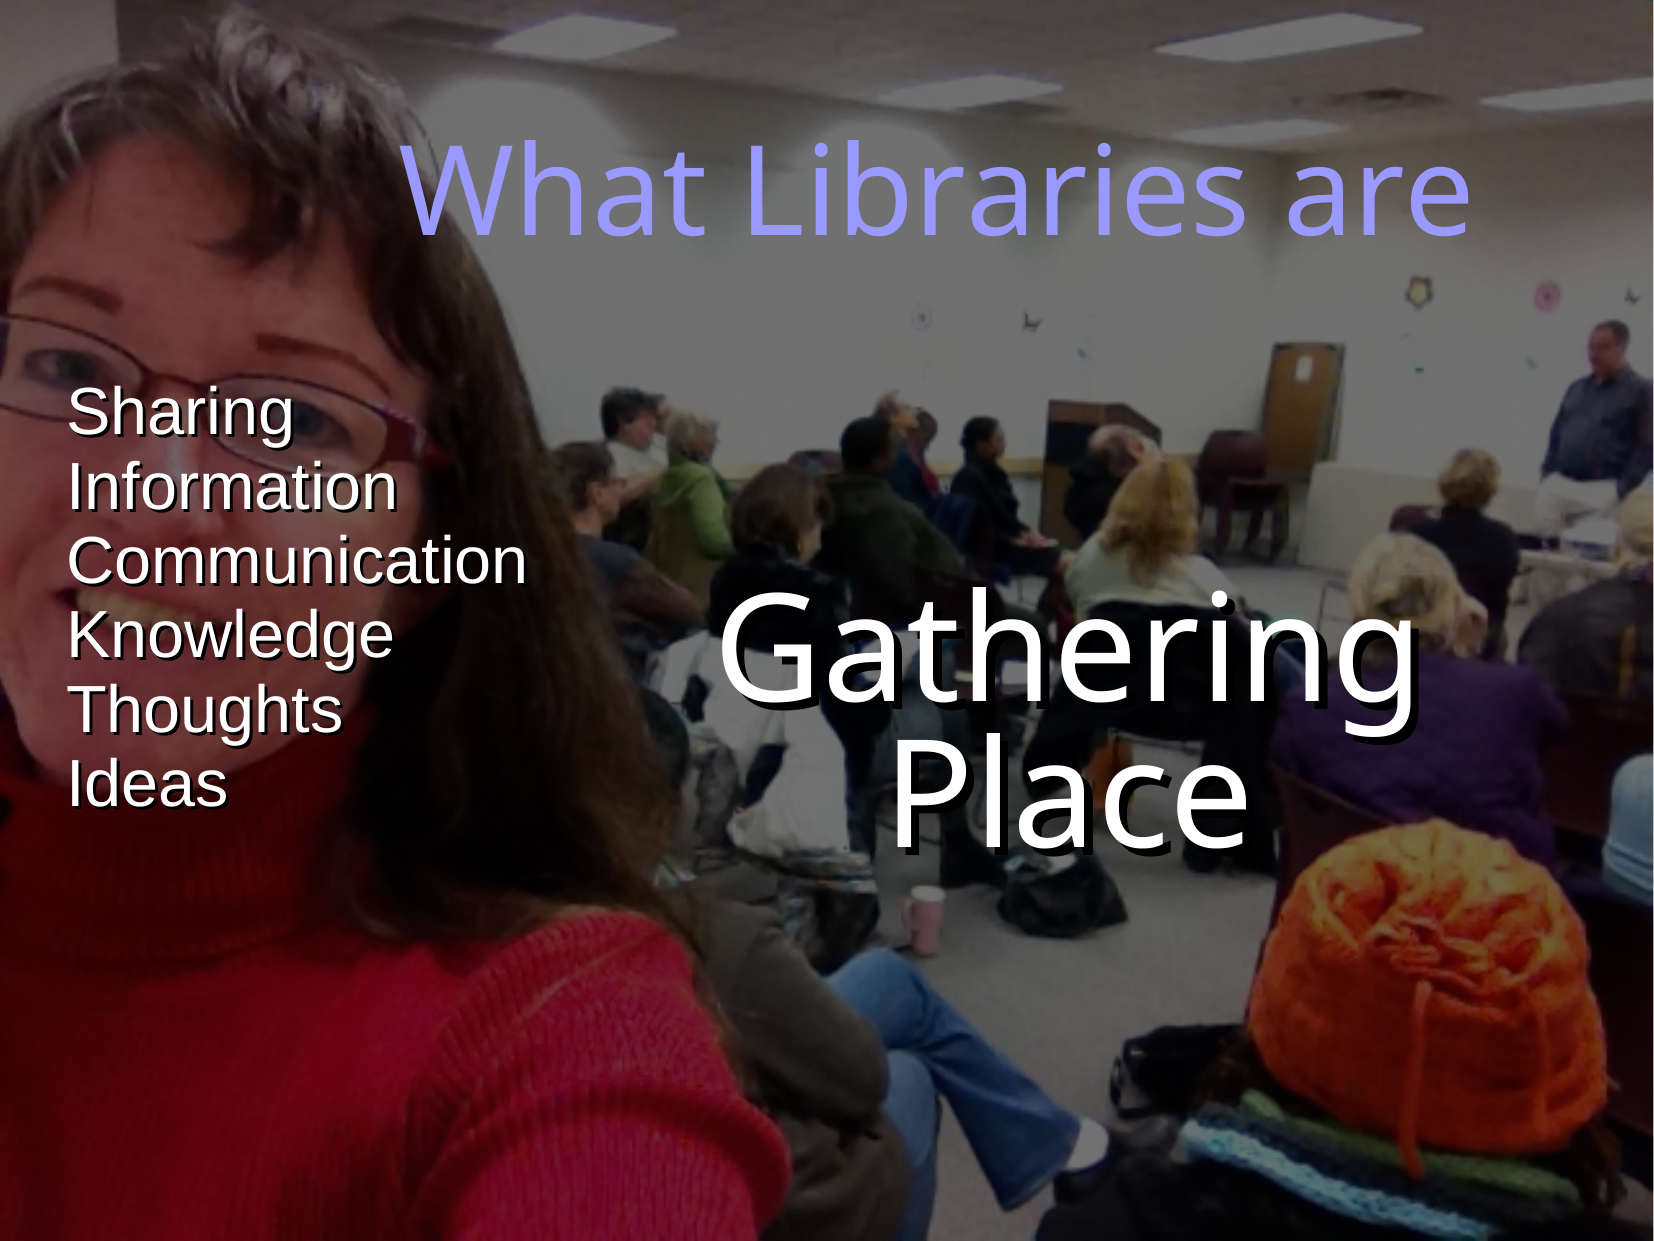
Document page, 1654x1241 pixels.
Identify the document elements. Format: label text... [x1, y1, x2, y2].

text_box Sharing Information Communication Knowledge Thoughts Ideas [66, 371, 590, 896]
picture [0, 0, 1654, 1241]
title What Libraries are [300, 100, 1576, 275]
text_box Gathering Place [599, 570, 1538, 863]
